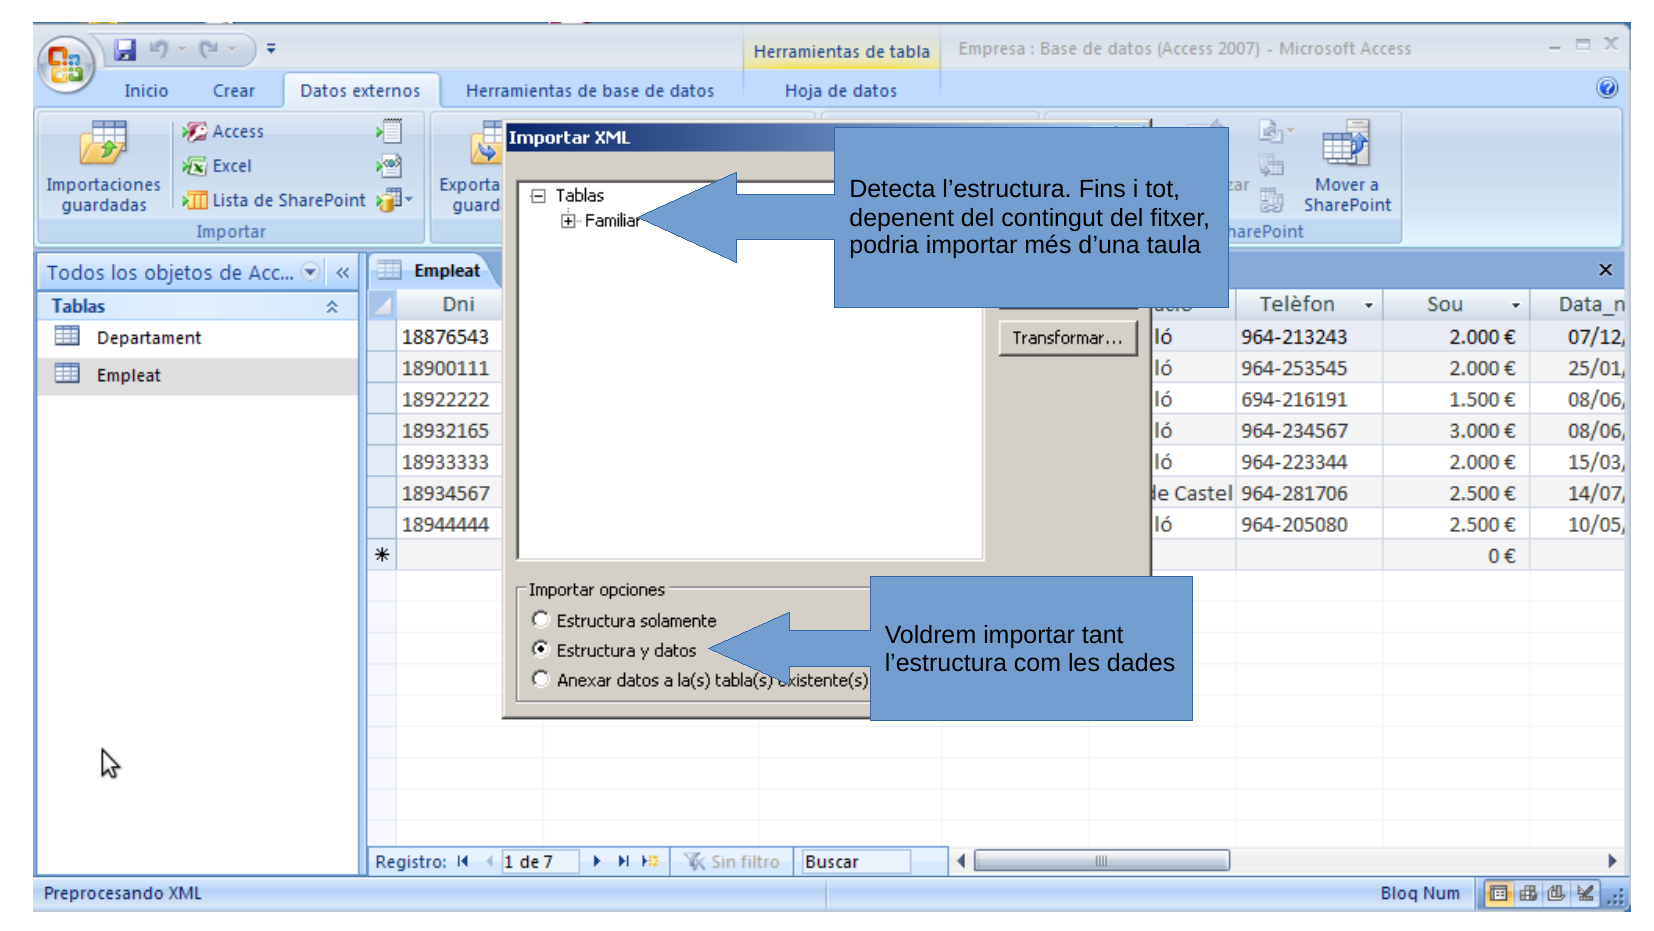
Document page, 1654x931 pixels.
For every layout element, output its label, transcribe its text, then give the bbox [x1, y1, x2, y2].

text_box Detecta l’estructura. Fins i tot, depenent del contingut del fitxer, podria importar més d’una taula [637, 127, 1229, 308]
text_box Voldrem importar tant l’estructura com les dades [708, 576, 1193, 721]
picture [33, 22, 1631, 912]
